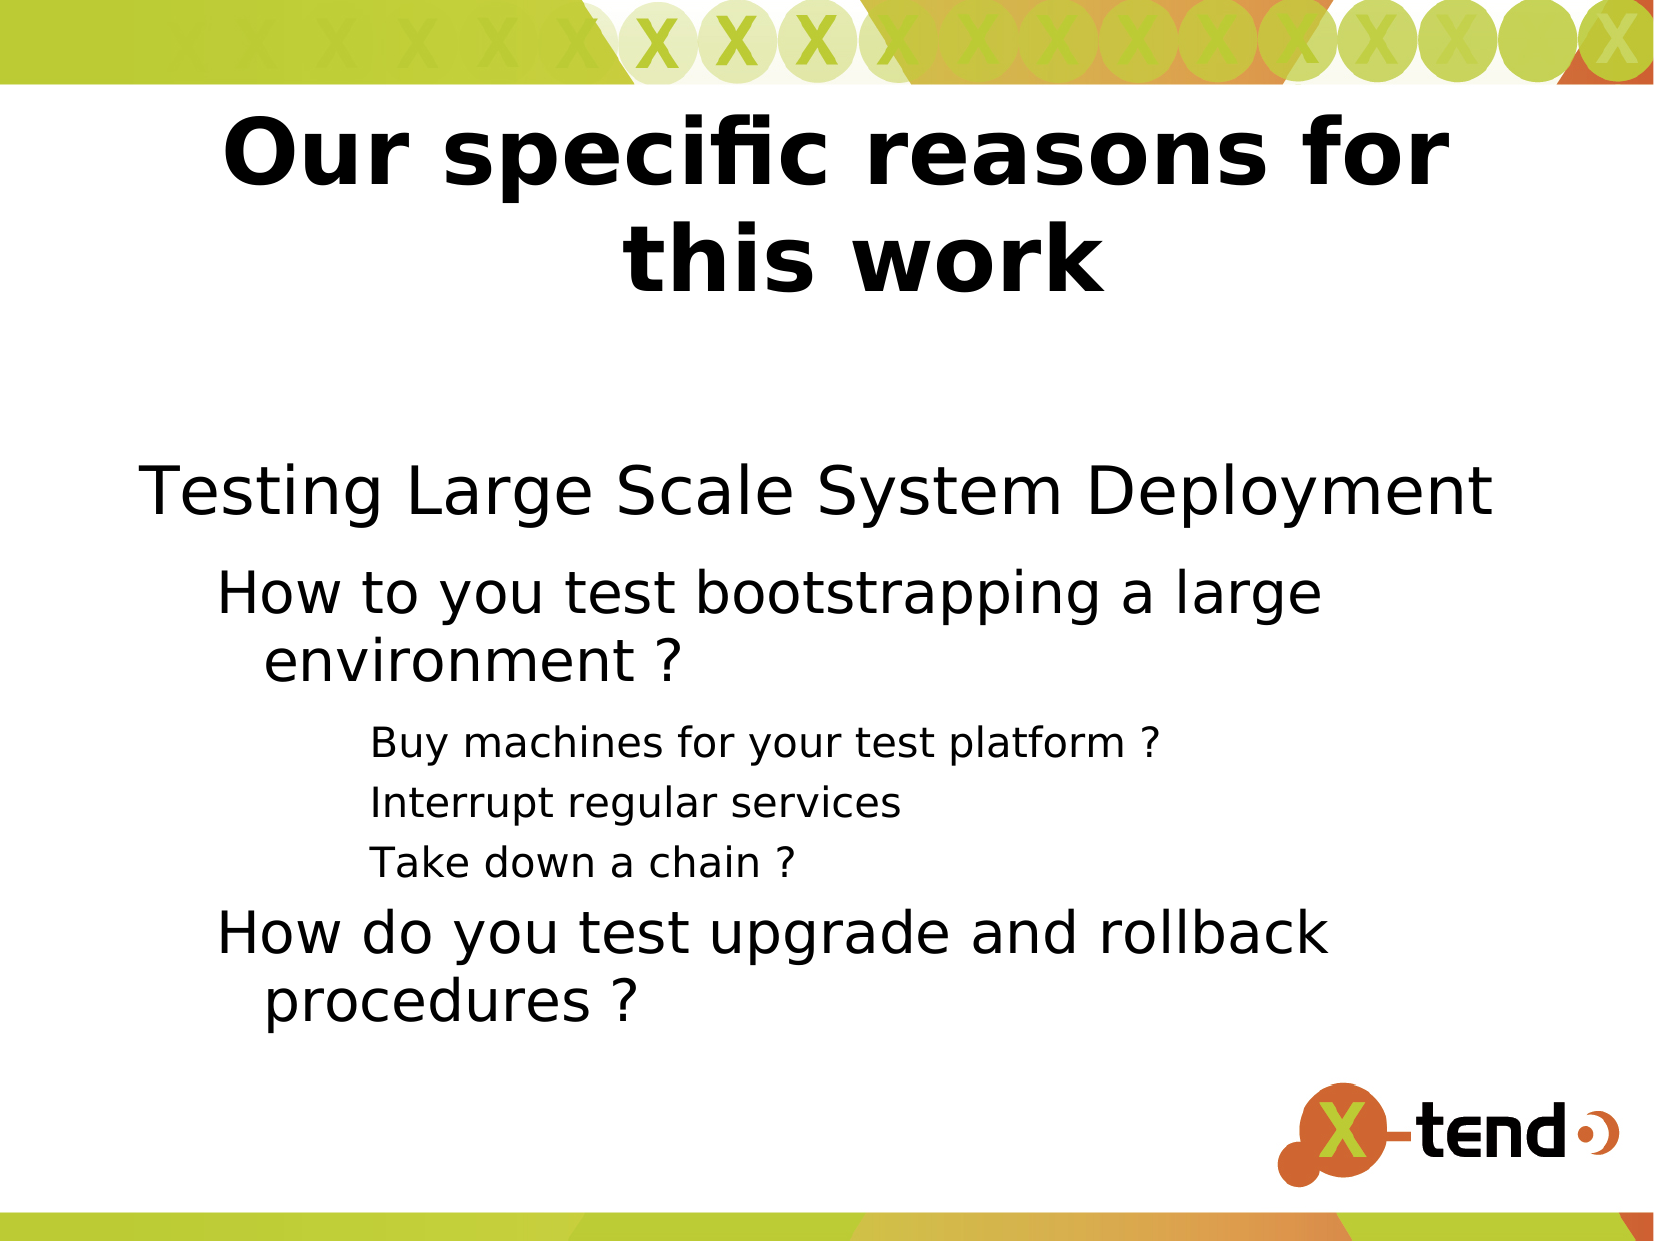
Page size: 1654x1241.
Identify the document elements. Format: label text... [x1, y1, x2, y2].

list Testing Large Scale System Deployment How to you test bootstrapping a large environment ? Buy machines for your test platform ? Interrupt regular services Take down a chain ? How do you test upgrade and rollback procedures ? [121, 344, 1534, 1127]
title Our specific reasons for this work [121, 99, 1534, 314]
picture [0, 0, 1654, 1241]
